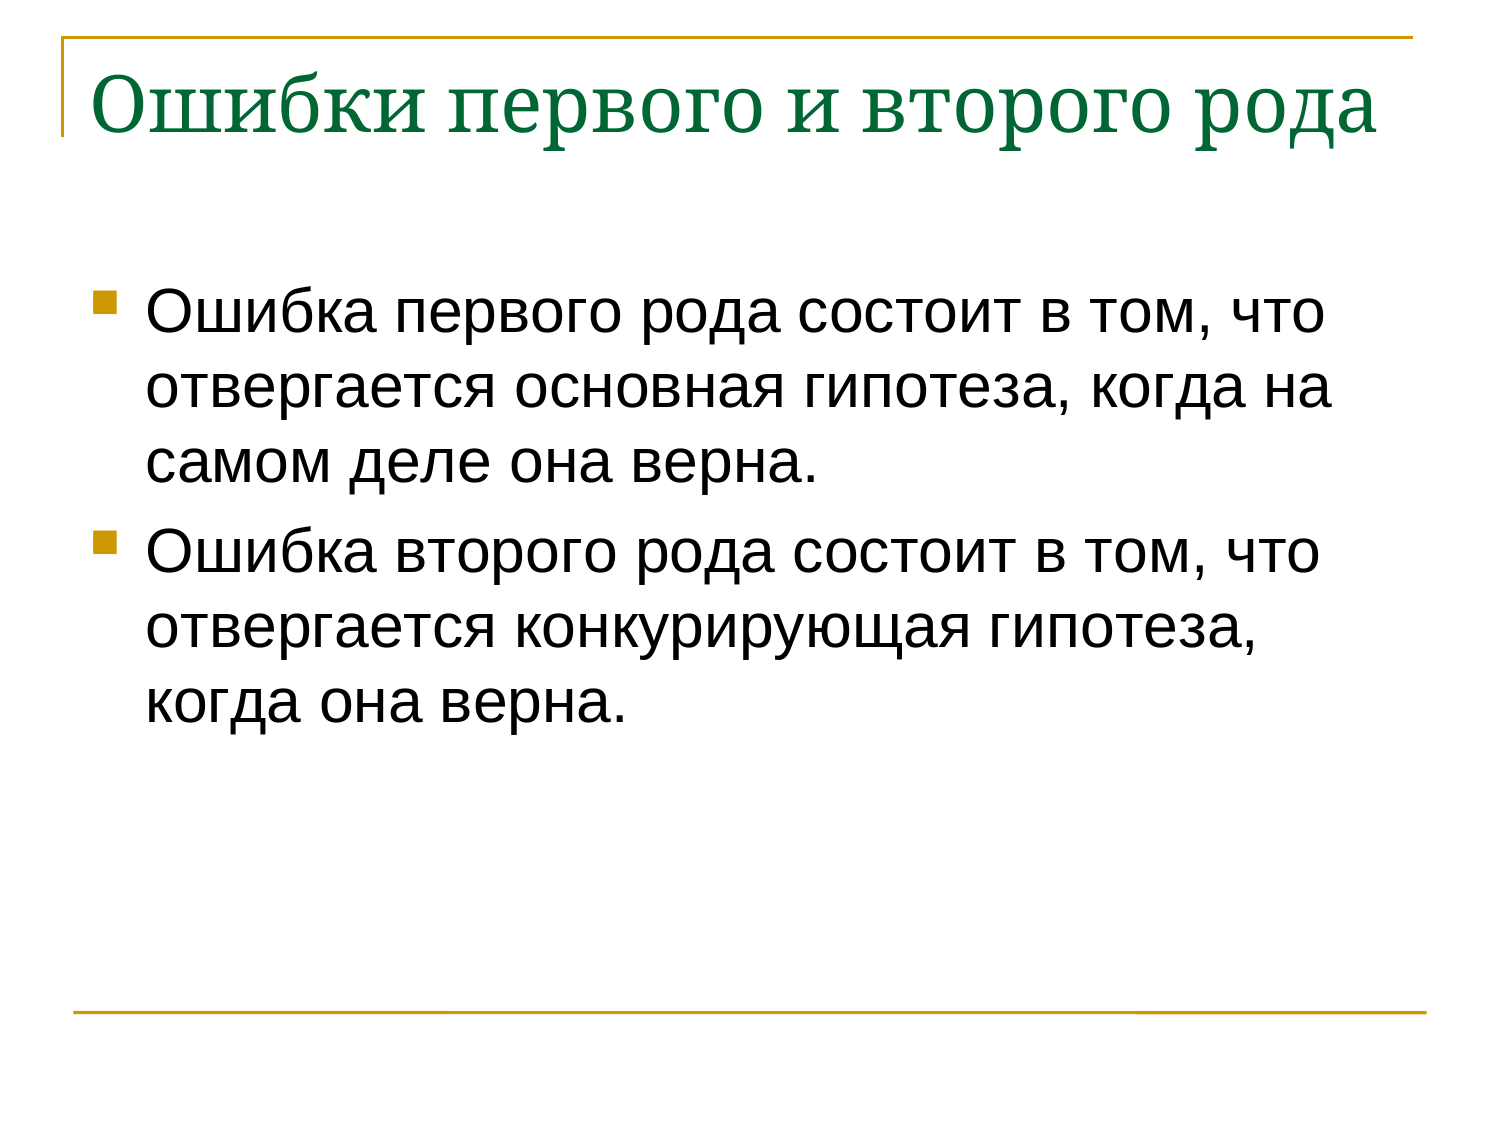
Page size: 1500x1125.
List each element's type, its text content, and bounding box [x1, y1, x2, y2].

list Ошибка первого рода состоит в том, что отвергается основная гипотеза, когда на самом деле она верна. Ошибка второго рода состоит в том, что отвергается конкурирующая гипотеза, когда она верна. [75, 262, 1426, 1006]
title Ошибки первого и второго рода [75, 45, 1426, 233]
